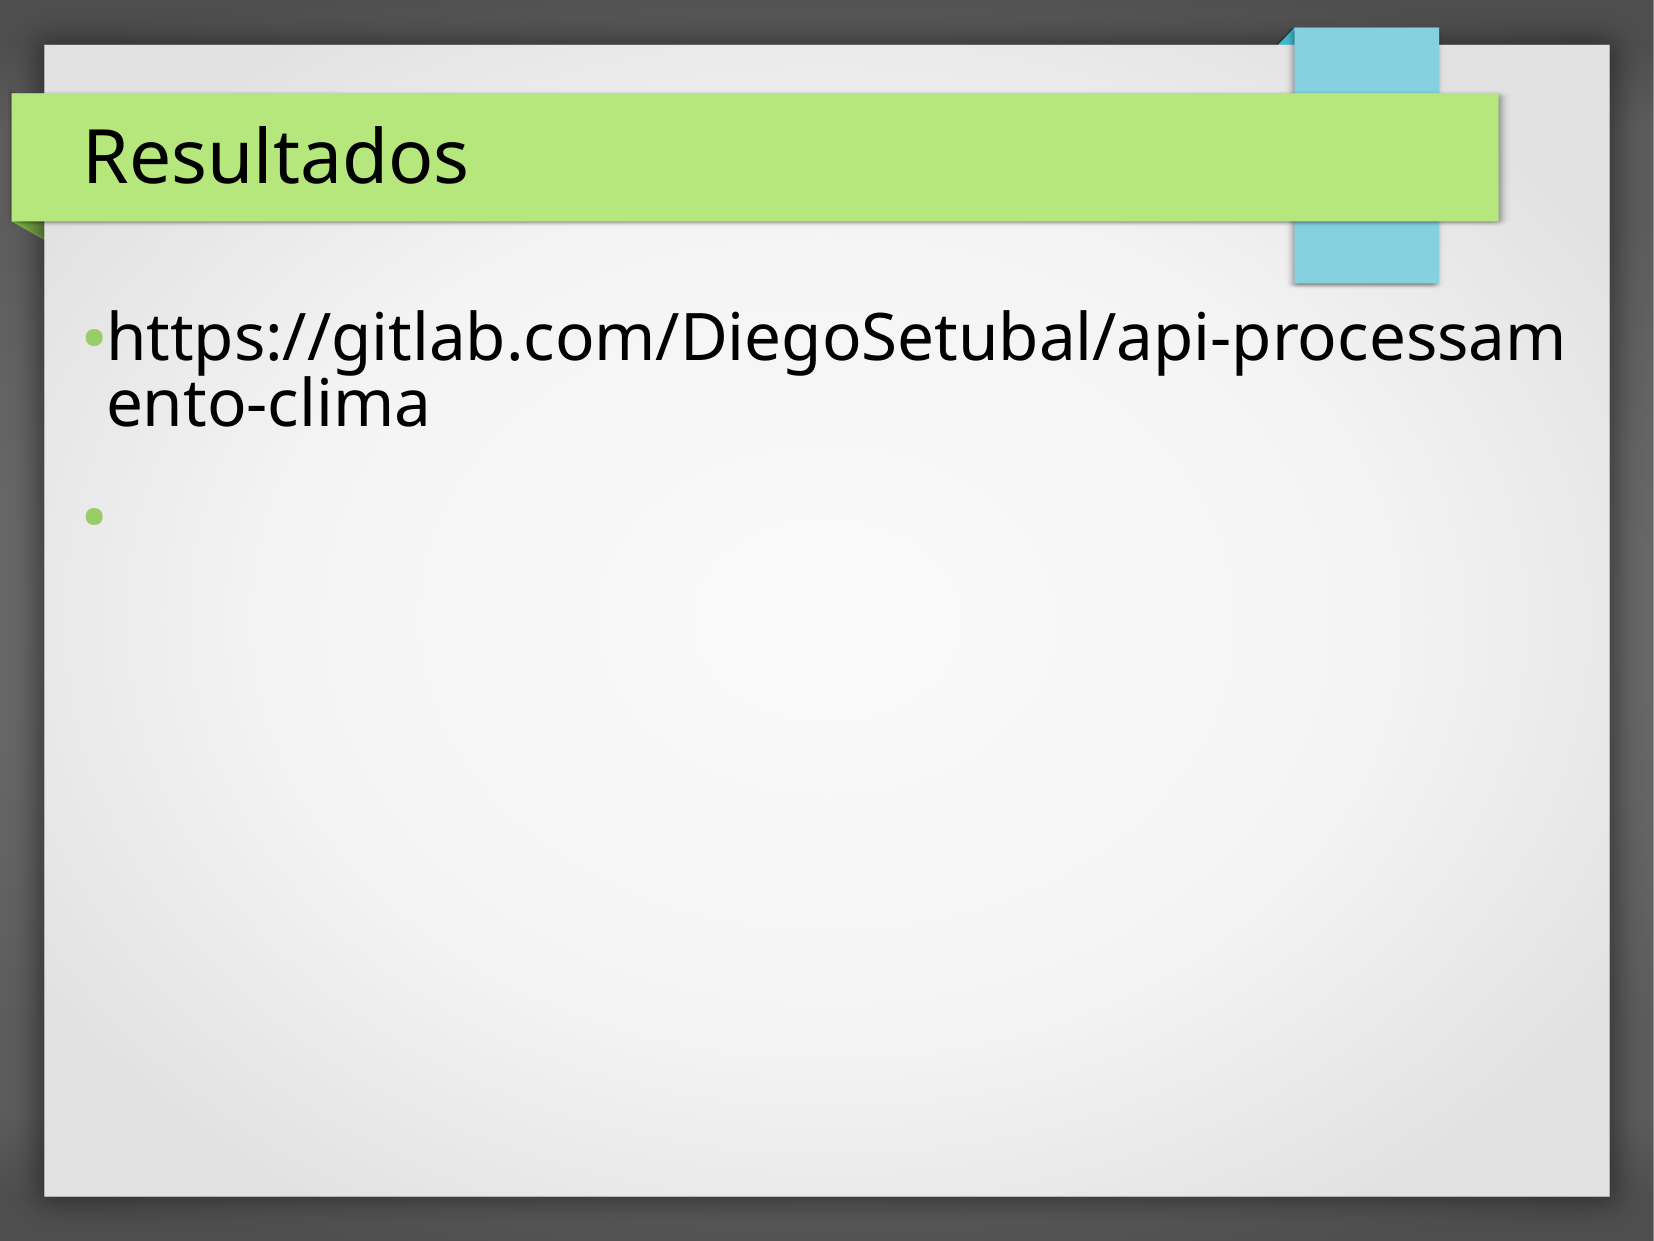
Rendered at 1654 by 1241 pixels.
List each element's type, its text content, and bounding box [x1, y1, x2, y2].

title Resultados [82, 94, 1264, 213]
list https://gitlab.com/DiegoSetubal/api-processamento-clima [82, 295, 1571, 1015]
